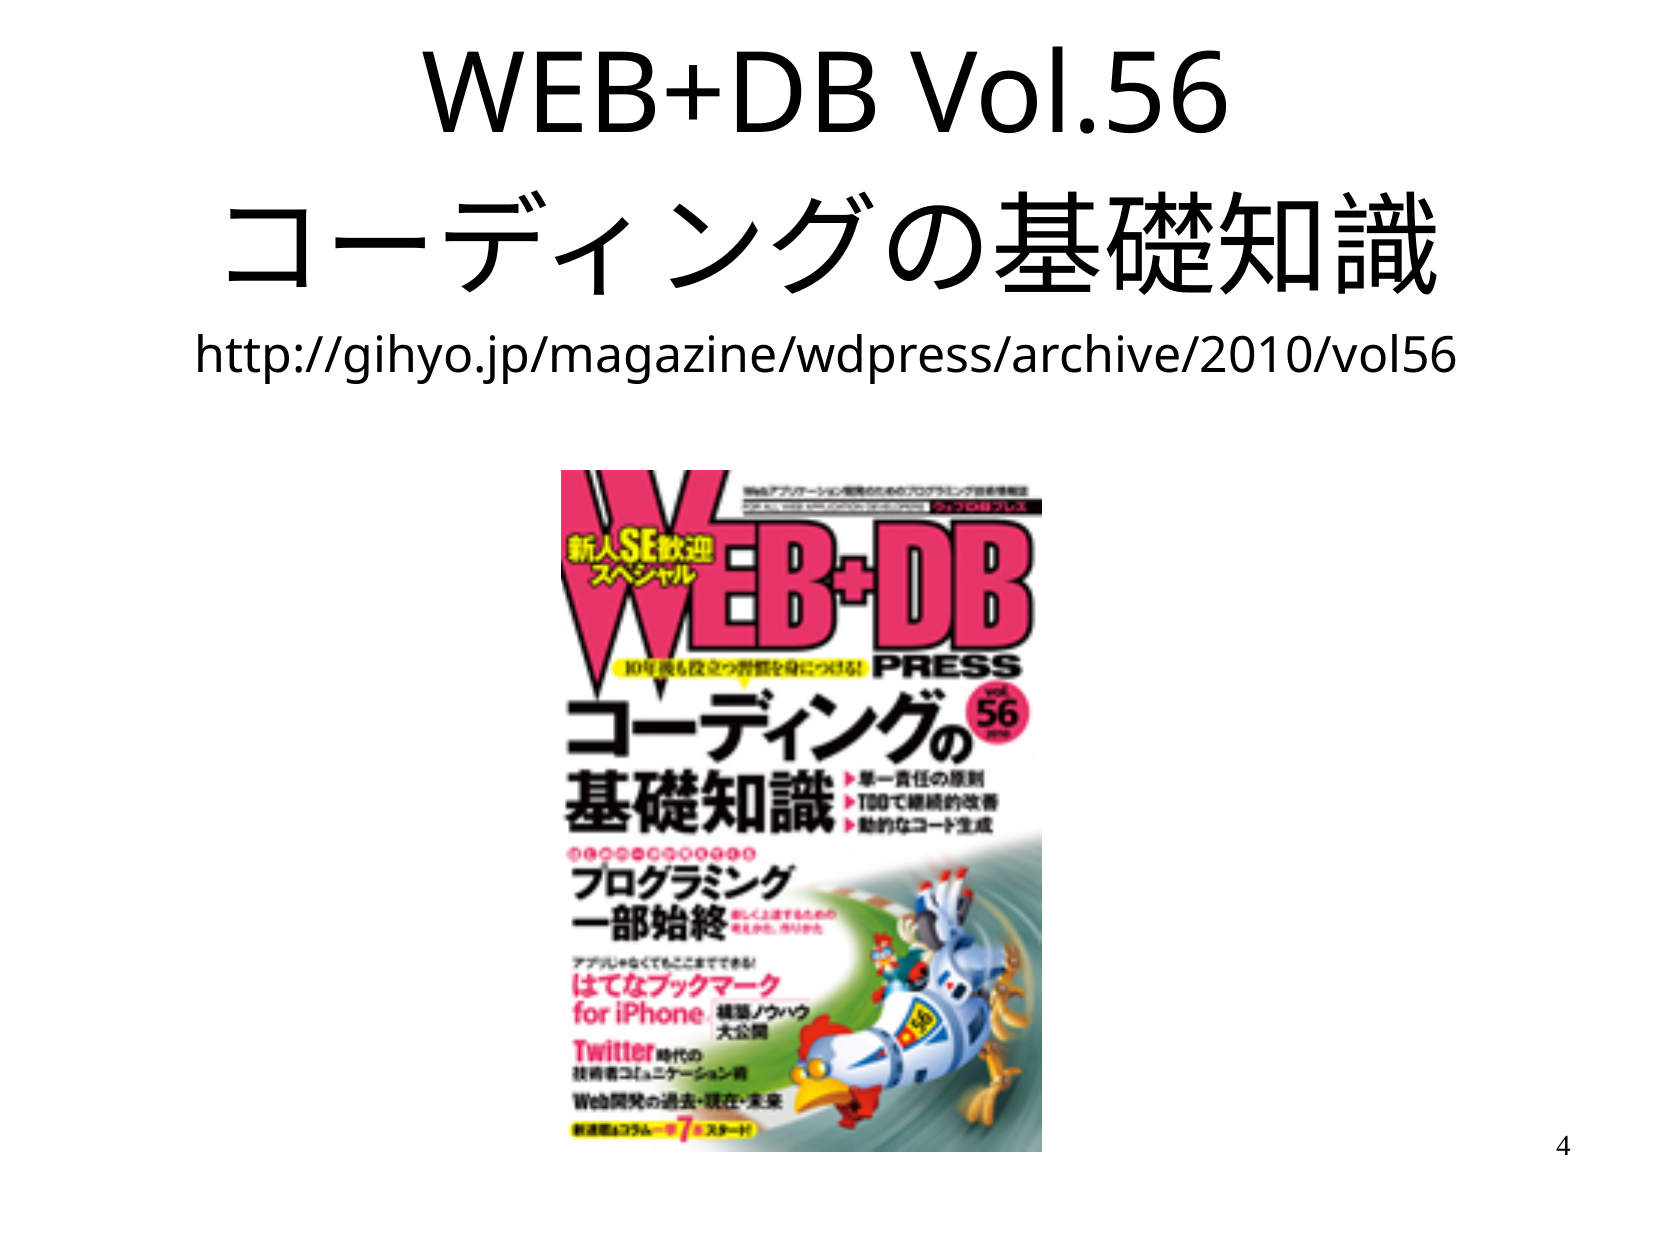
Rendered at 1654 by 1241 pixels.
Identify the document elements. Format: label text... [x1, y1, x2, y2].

subtitle WEB+DB Vol.56 コーディングの基礎知識 http://gihyo.jp/magazine/wdpress/archive/2010/vol56 [82, 56, 1571, 650]
picture [561, 470, 1042, 1152]
